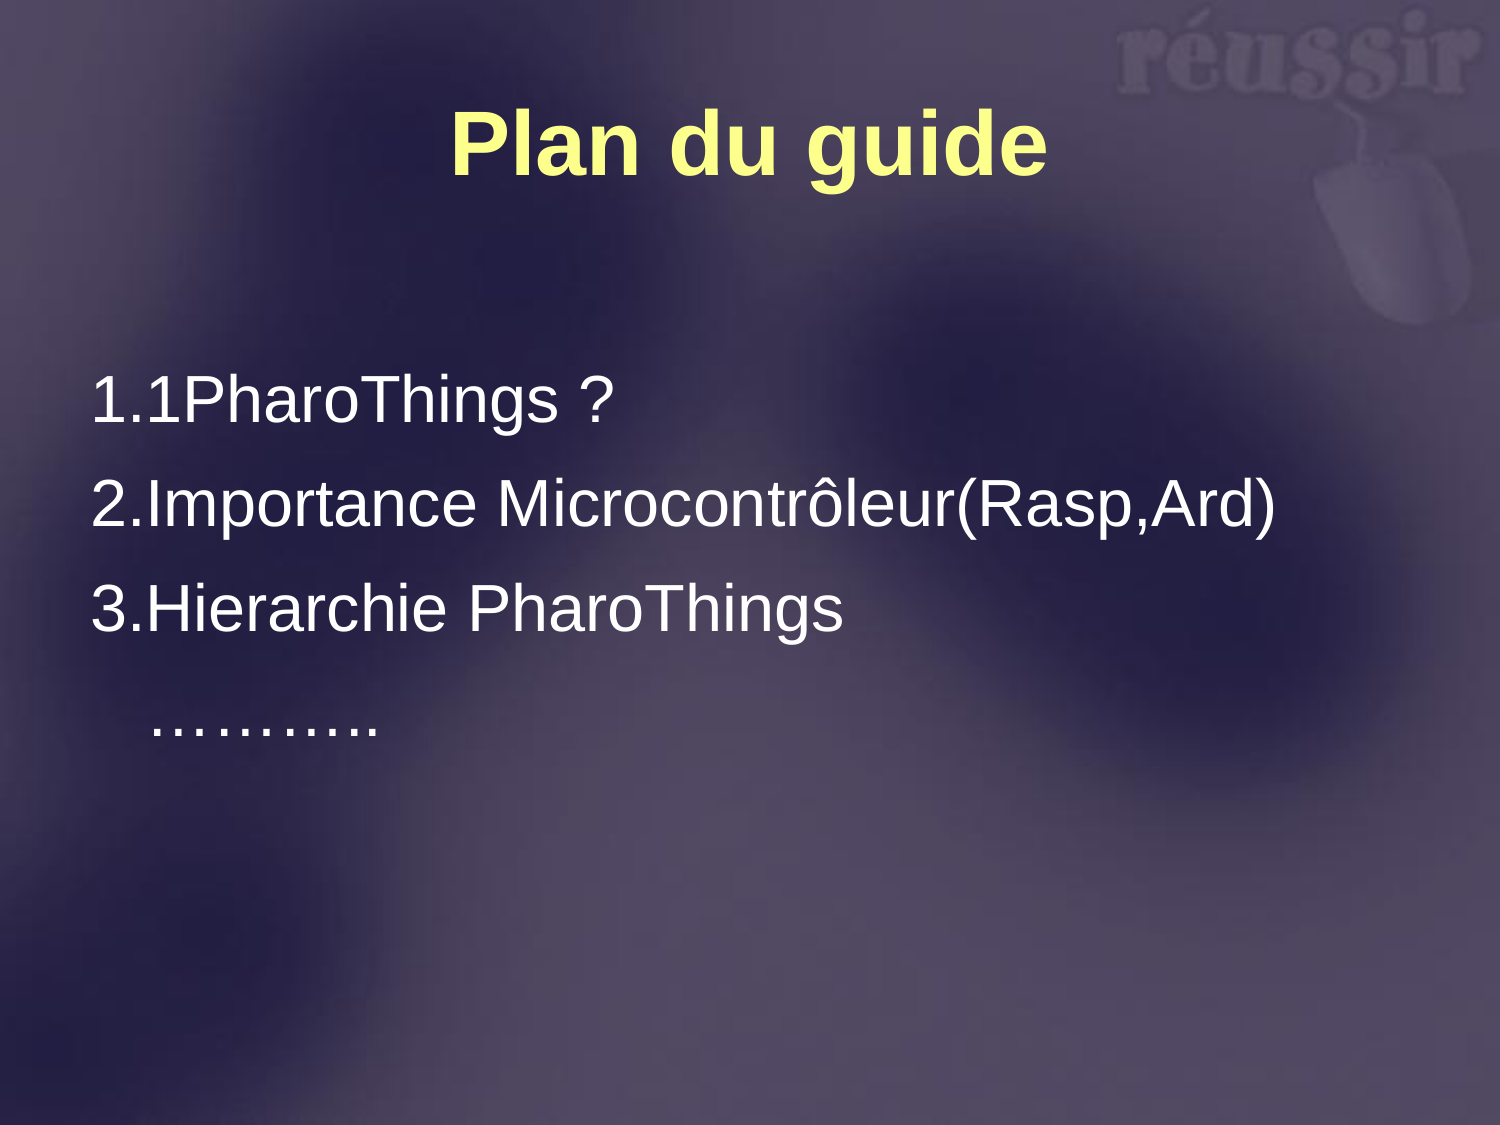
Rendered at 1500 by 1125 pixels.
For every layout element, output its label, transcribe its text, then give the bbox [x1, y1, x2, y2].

title Plan du guide [75, 45, 1425, 233]
list 1PharoThings ? Importance Microcontrôleur(Rasp,Ard) Hierarchie PharoThings ……….. [75, 243, 1425, 905]
picture [0, 0, 1500, 1125]
